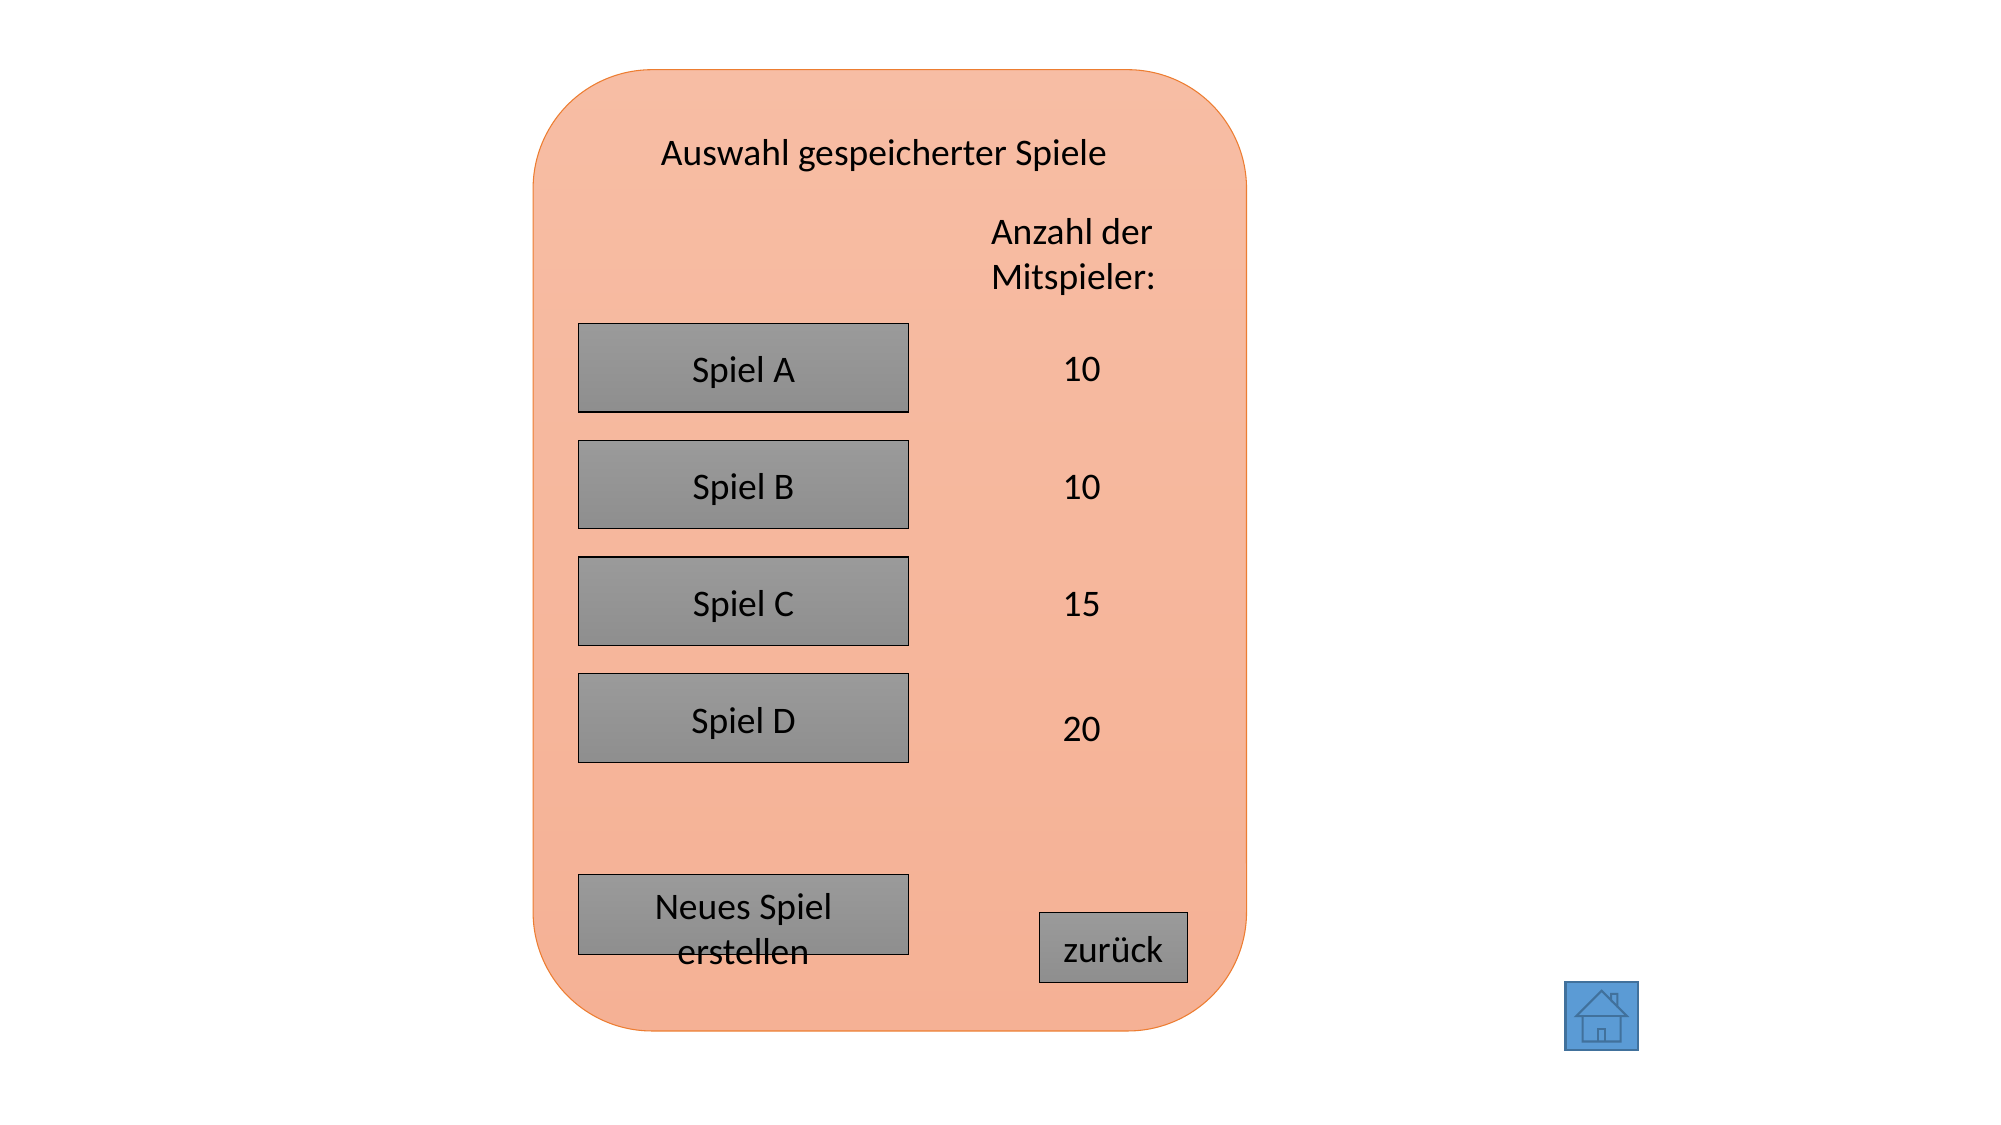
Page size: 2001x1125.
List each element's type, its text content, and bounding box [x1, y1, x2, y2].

text_box Auswahl gespeicherter Spiele [645, 120, 1134, 182]
text_box 15 [1022, 571, 1141, 632]
text_box Spiel C [579, 557, 908, 646]
text_box Spiel D [579, 674, 908, 763]
text_box Anzahl der Mitspieler: [976, 199, 1188, 306]
text_box Spiel B [579, 440, 908, 529]
text_box [533, 69, 1247, 1031]
text_box [1565, 982, 1638, 1051]
text_box Neues Spiel erstellen [579, 875, 908, 955]
text_box 10 [1022, 336, 1141, 398]
text_box 20 [1022, 696, 1141, 757]
text_box Spiel A [579, 323, 908, 412]
text_box 10 [1022, 454, 1141, 516]
text_box zurück [1039, 913, 1187, 982]
